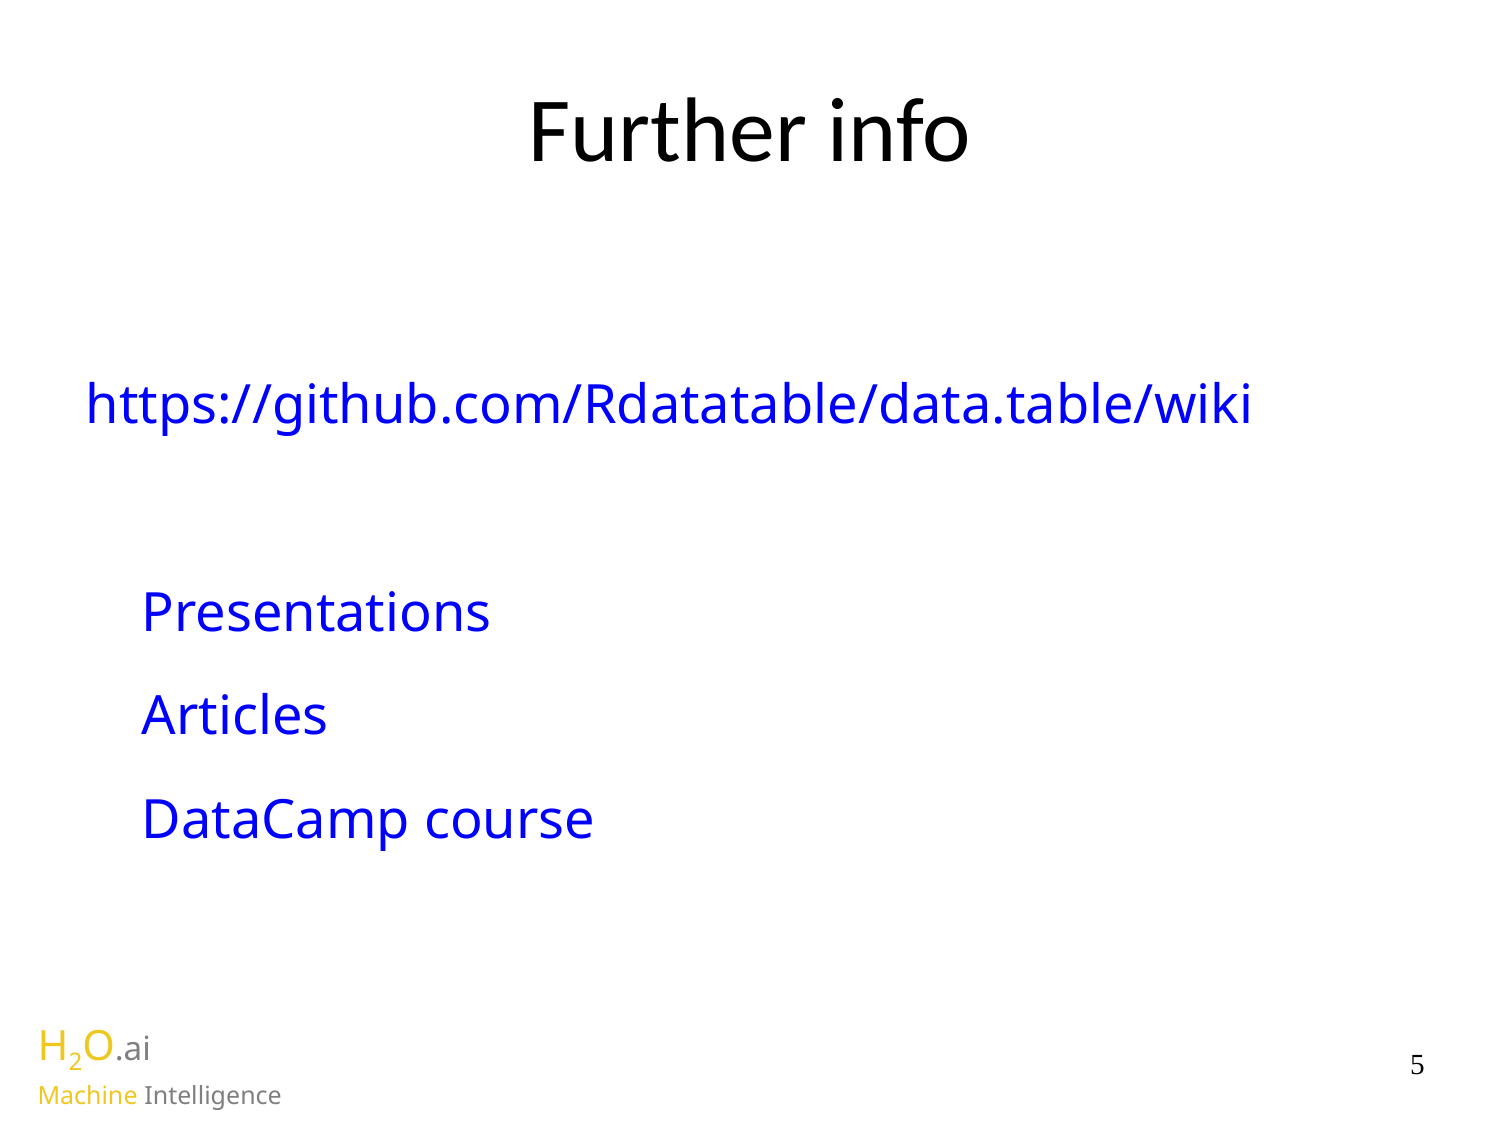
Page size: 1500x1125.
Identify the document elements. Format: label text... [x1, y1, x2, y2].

title Further info [75, 15, 1425, 262]
list https://github.com/Rdatatable/data.table/wiki Presentations Articles DataCamp course [15, 262, 1486, 1125]
